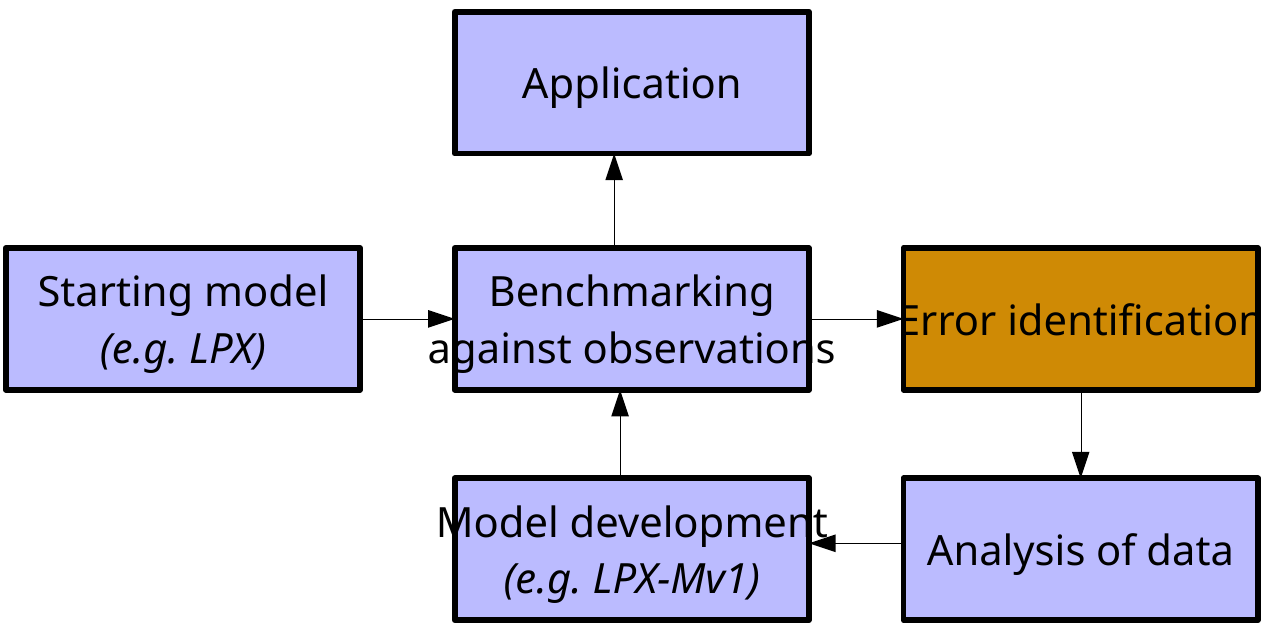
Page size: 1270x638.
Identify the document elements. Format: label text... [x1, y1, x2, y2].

text_box Model development (e.g. LPX-Mv1) [454, 478, 809, 621]
text_box Error identification [903, 248, 1258, 390]
text_box Application [454, 11, 809, 154]
text_box Benchmarking against observations [454, 248, 809, 390]
text_box Analysis of data [903, 478, 1258, 621]
text_box Starting model (e.g. LPX) [5, 248, 361, 390]
